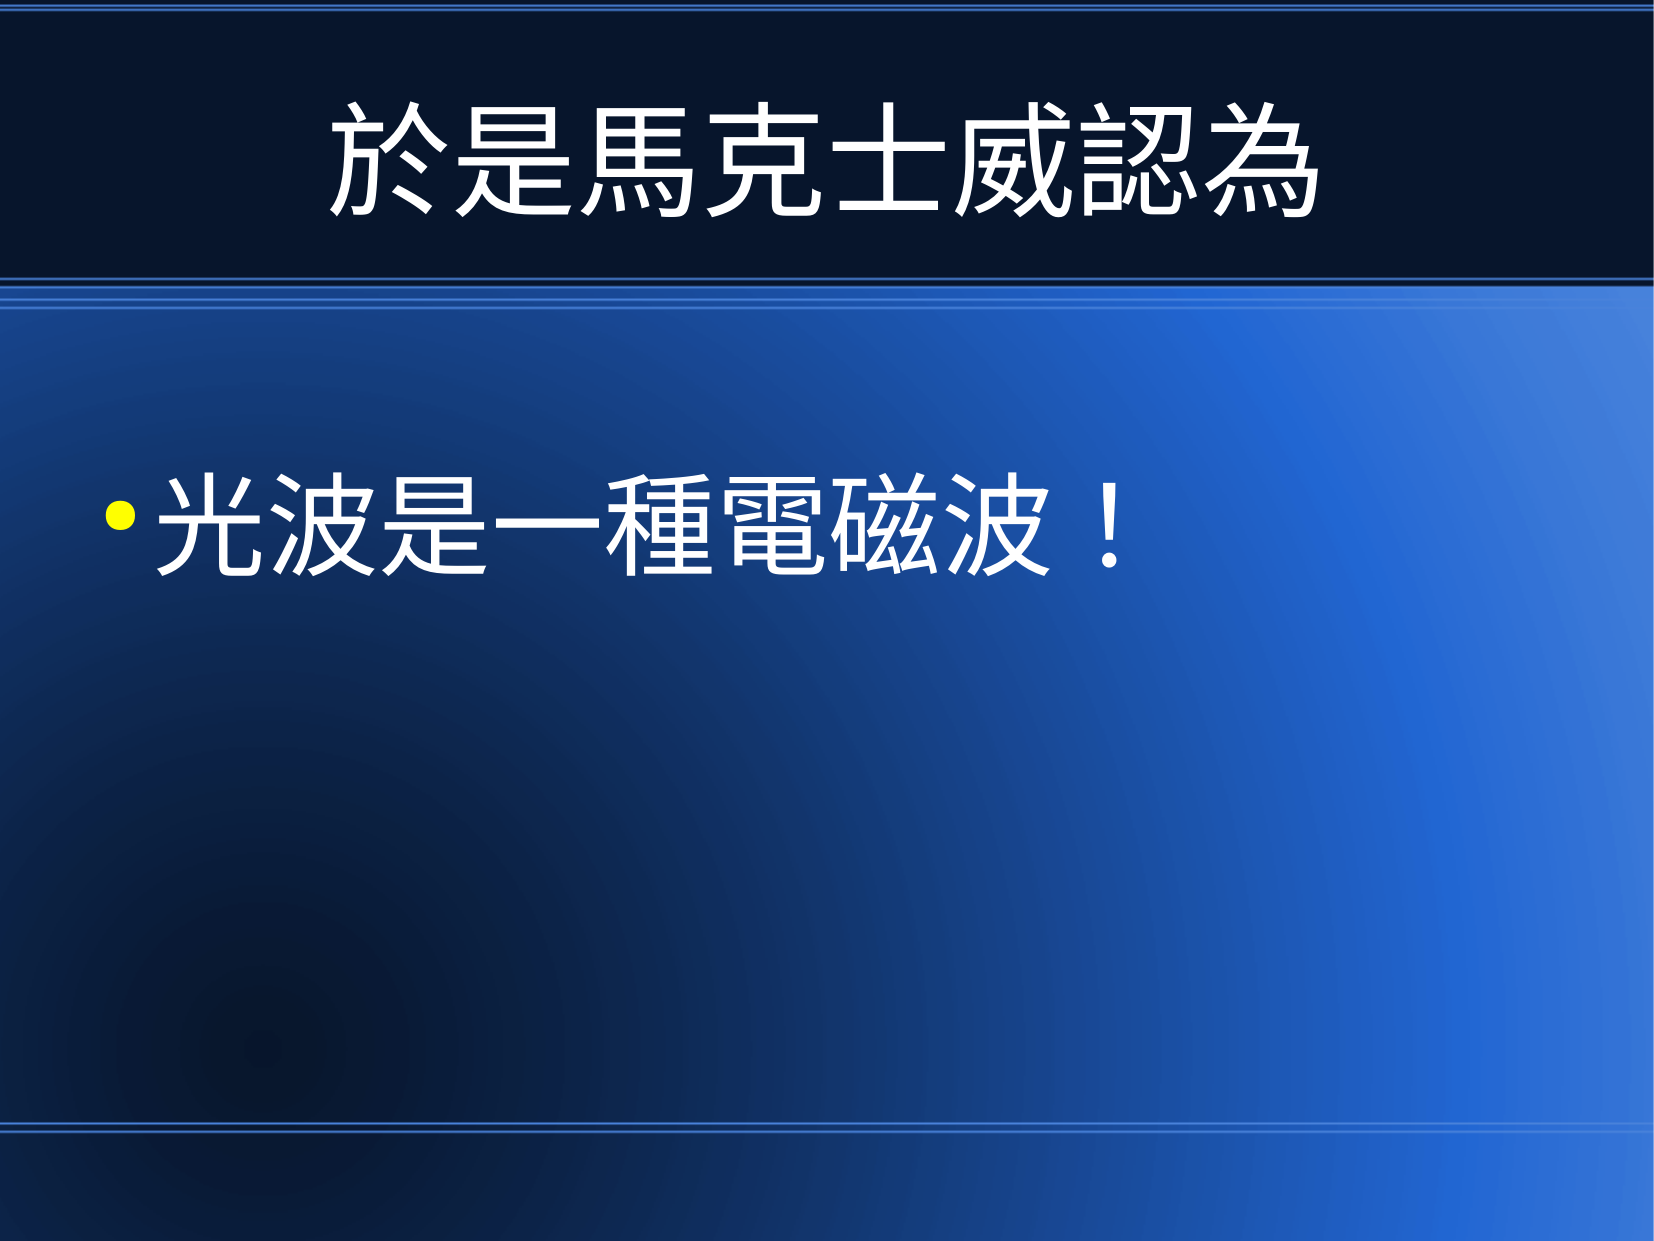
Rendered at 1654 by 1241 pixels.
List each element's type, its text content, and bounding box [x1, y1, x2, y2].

list 光波是一種電磁波！ [82, 355, 1571, 1241]
title 於是馬克士威認為 [82, 49, 1571, 257]
picture [0, 0, 1654, 1241]
